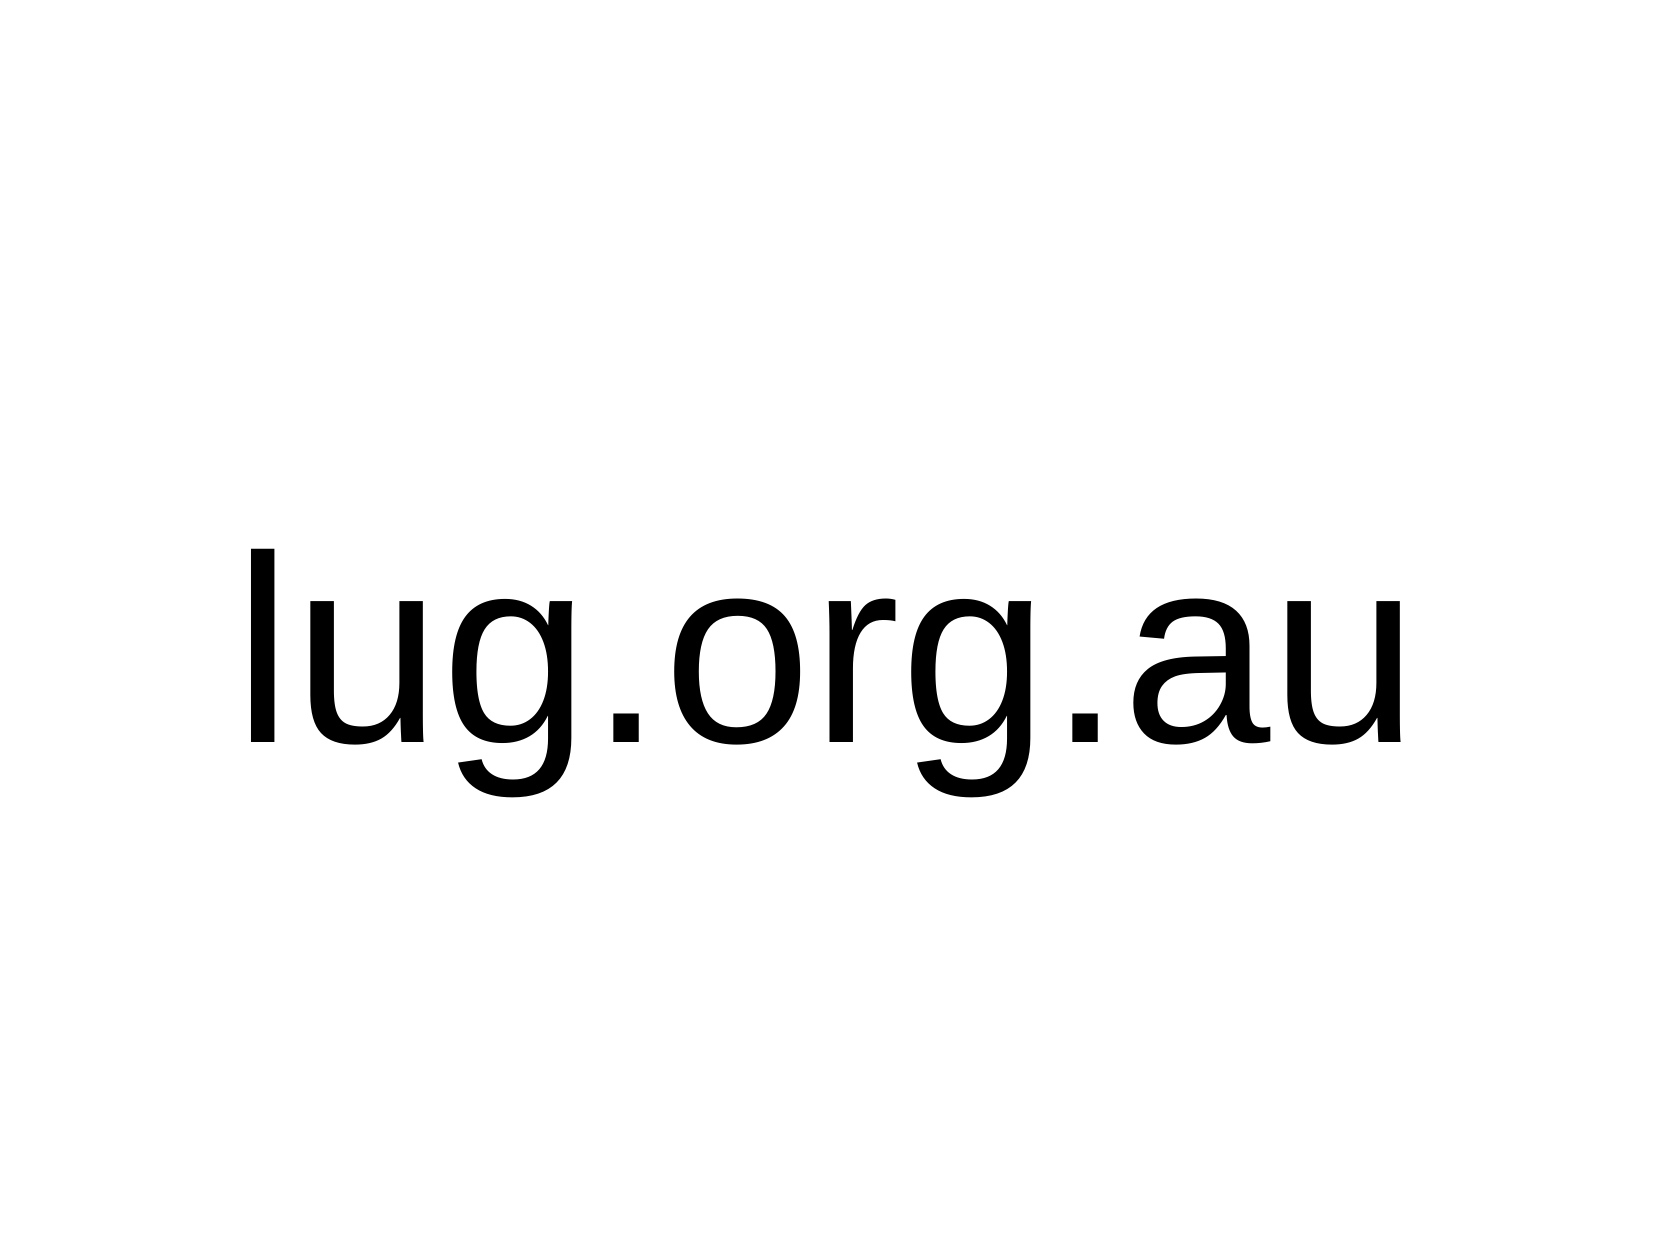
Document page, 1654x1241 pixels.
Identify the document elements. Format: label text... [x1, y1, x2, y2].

subtitle lug.org.au [82, 290, 1571, 1010]
